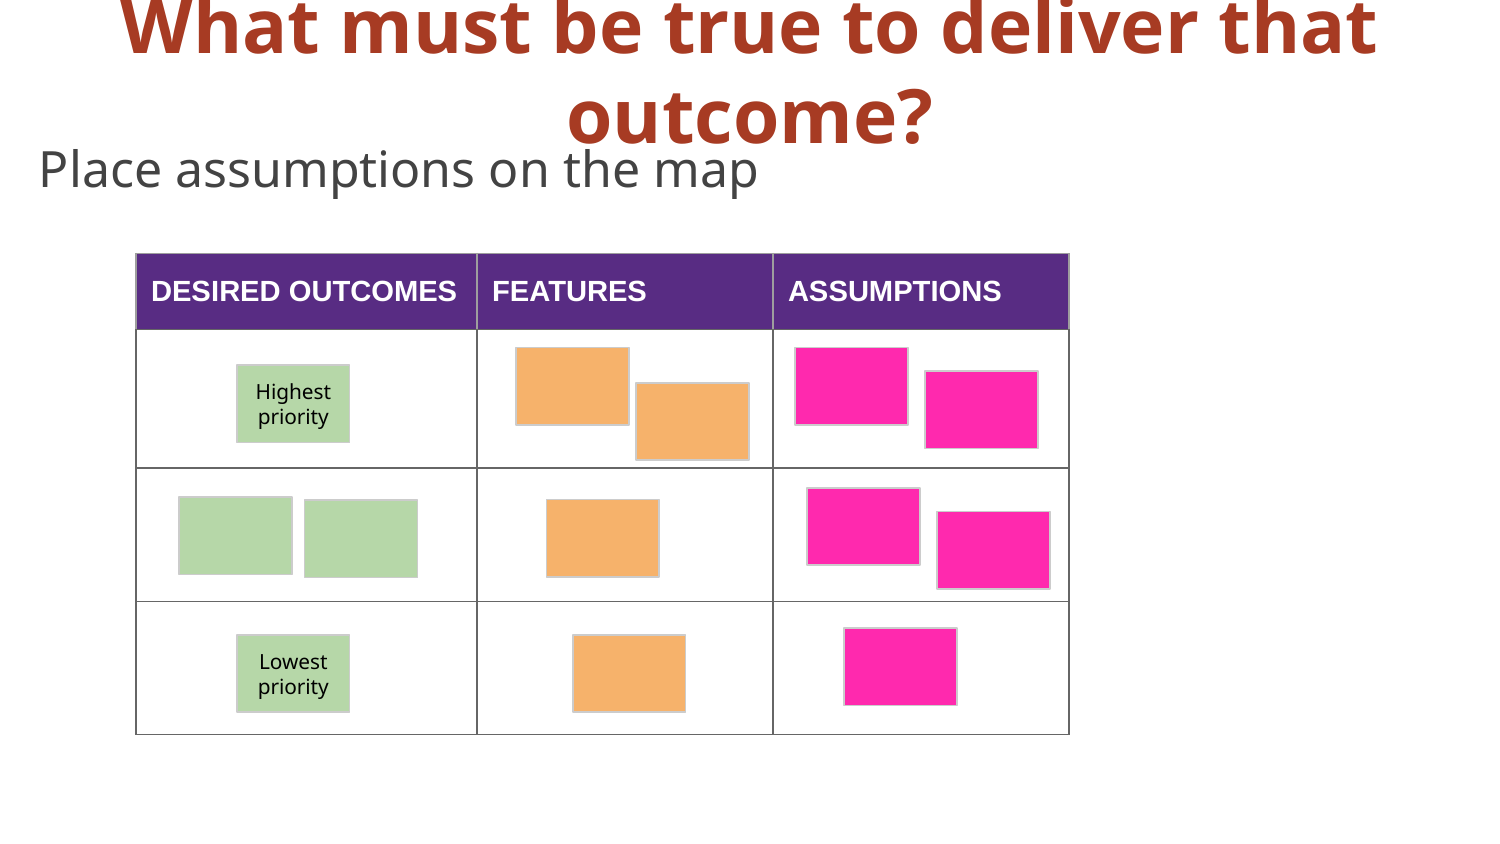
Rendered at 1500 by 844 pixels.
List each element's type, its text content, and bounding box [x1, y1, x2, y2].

text_box [924, 371, 1038, 449]
text_box Highest priority [236, 365, 350, 443]
text_box [795, 347, 908, 425]
text_box [572, 634, 686, 713]
text_box Place assumptions on the map [24, 117, 1121, 209]
table_cell [137, 469, 476, 601]
text_box [179, 496, 293, 575]
table_cell [774, 602, 1068, 734]
table_cell [137, 330, 476, 467]
text_box What must be true to deliver that outcome? [0, 12, 1500, 124]
table_header DESIRED OUTCOMES [137, 254, 476, 329]
table_header FEATURES [478, 254, 772, 329]
table_cell [774, 330, 1068, 467]
text_box [843, 628, 957, 706]
table_cell [137, 602, 476, 734]
table_cell [478, 330, 772, 467]
table_header ASSUMPTIONS [774, 254, 1068, 329]
text_box Lowest priority [236, 634, 350, 713]
text_box [546, 499, 660, 578]
table_cell [774, 469, 1068, 601]
table_cell [478, 469, 772, 601]
text_box [515, 347, 629, 425]
table_cell [478, 602, 772, 734]
text_box [304, 500, 418, 578]
text_box [636, 382, 750, 461]
text_box [806, 487, 920, 566]
text_box [936, 511, 1050, 589]
